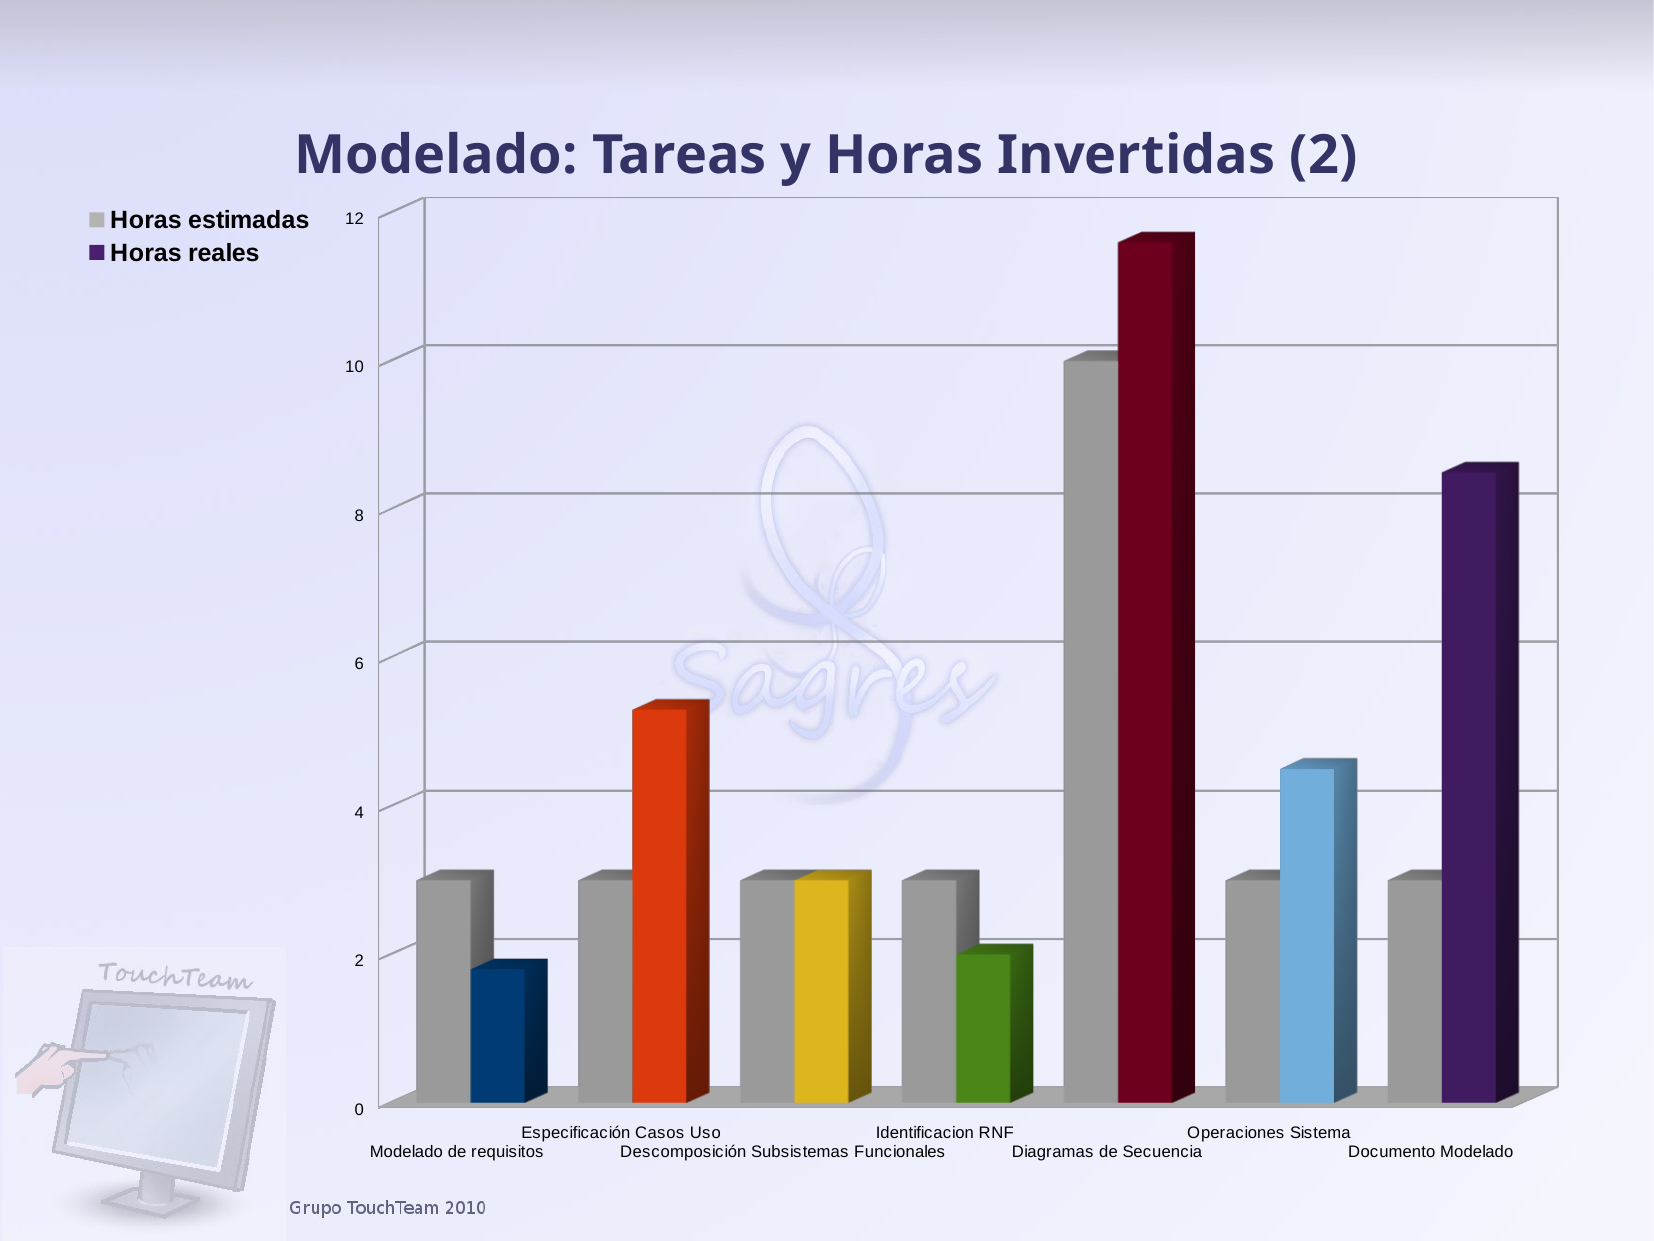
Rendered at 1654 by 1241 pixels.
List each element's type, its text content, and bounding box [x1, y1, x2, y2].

title Modelado: Tareas y Horas Invertidas (2) [82, 49, 1571, 177]
picture [0, 0, 1654, 1241]
chart [59, 177, 1595, 1182]
